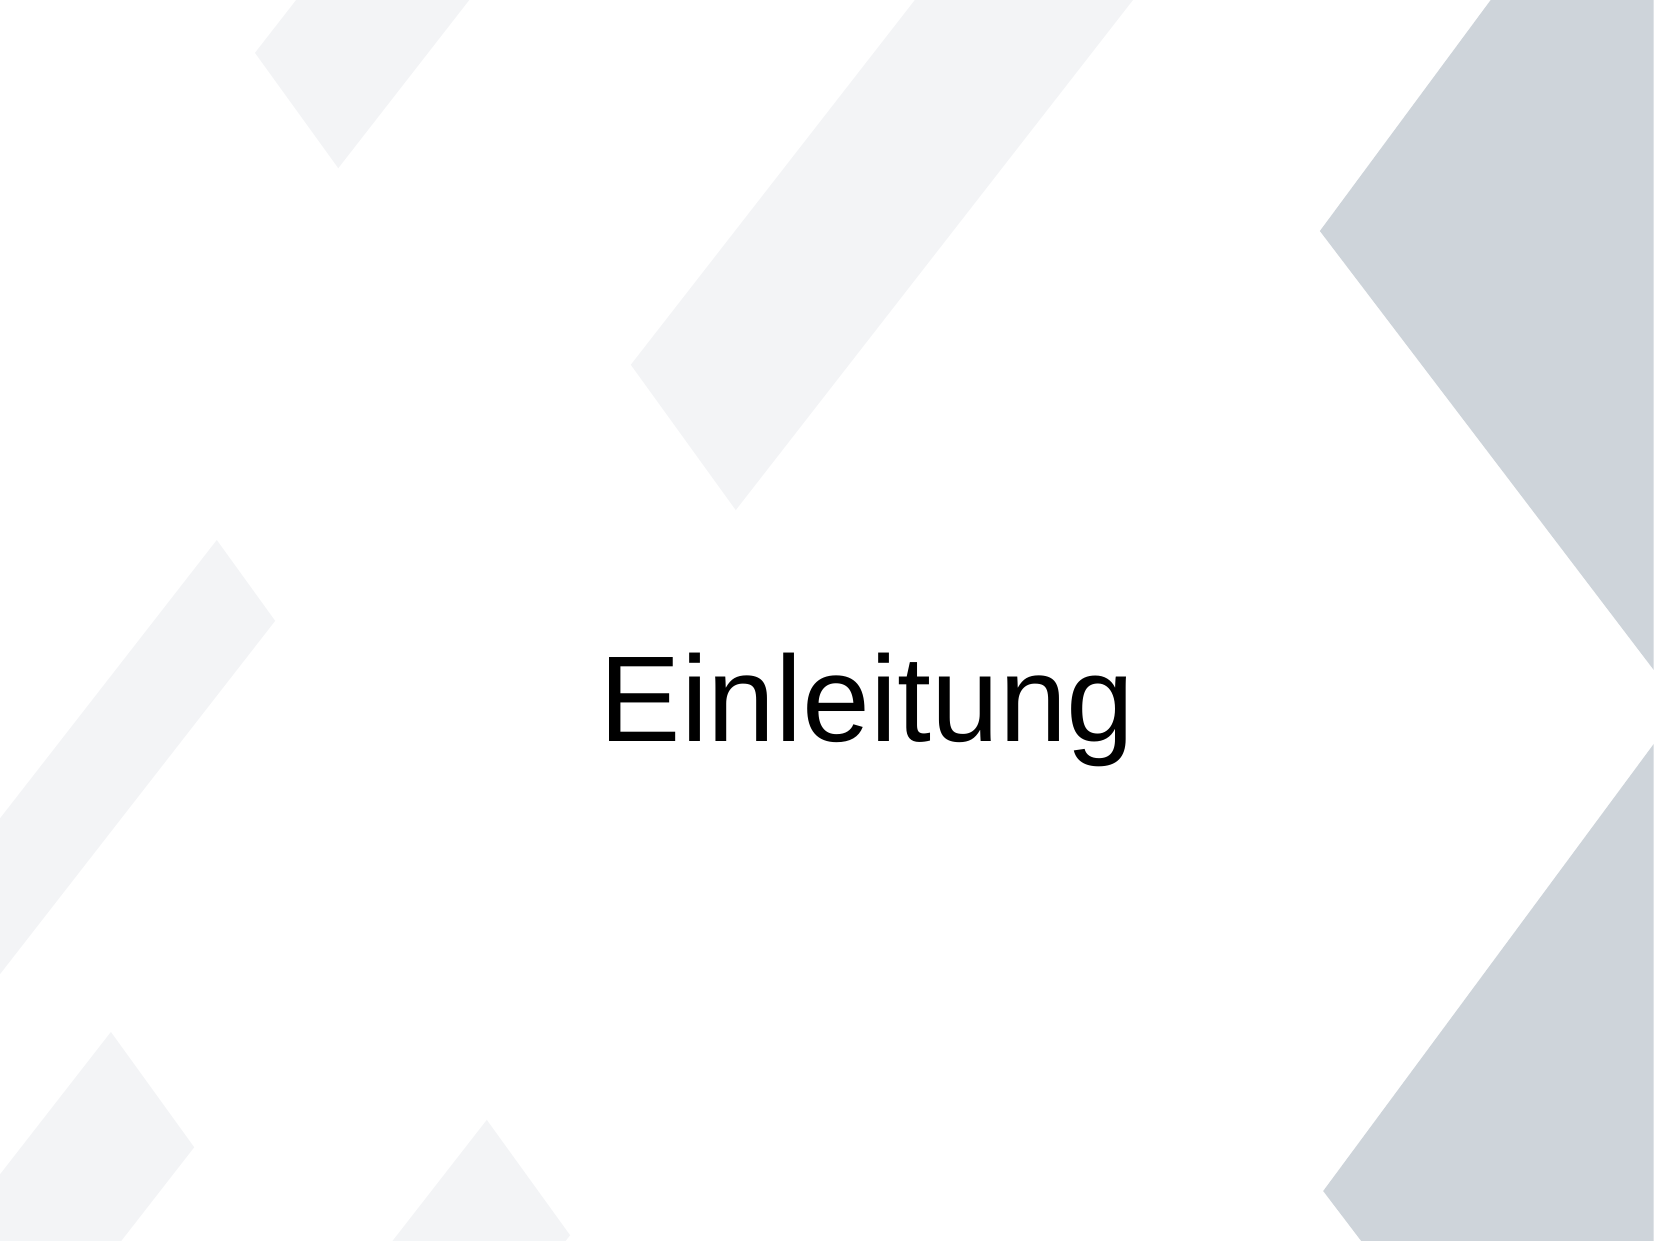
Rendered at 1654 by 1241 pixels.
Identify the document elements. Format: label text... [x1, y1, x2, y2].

title Einleitung [123, 595, 1612, 803]
